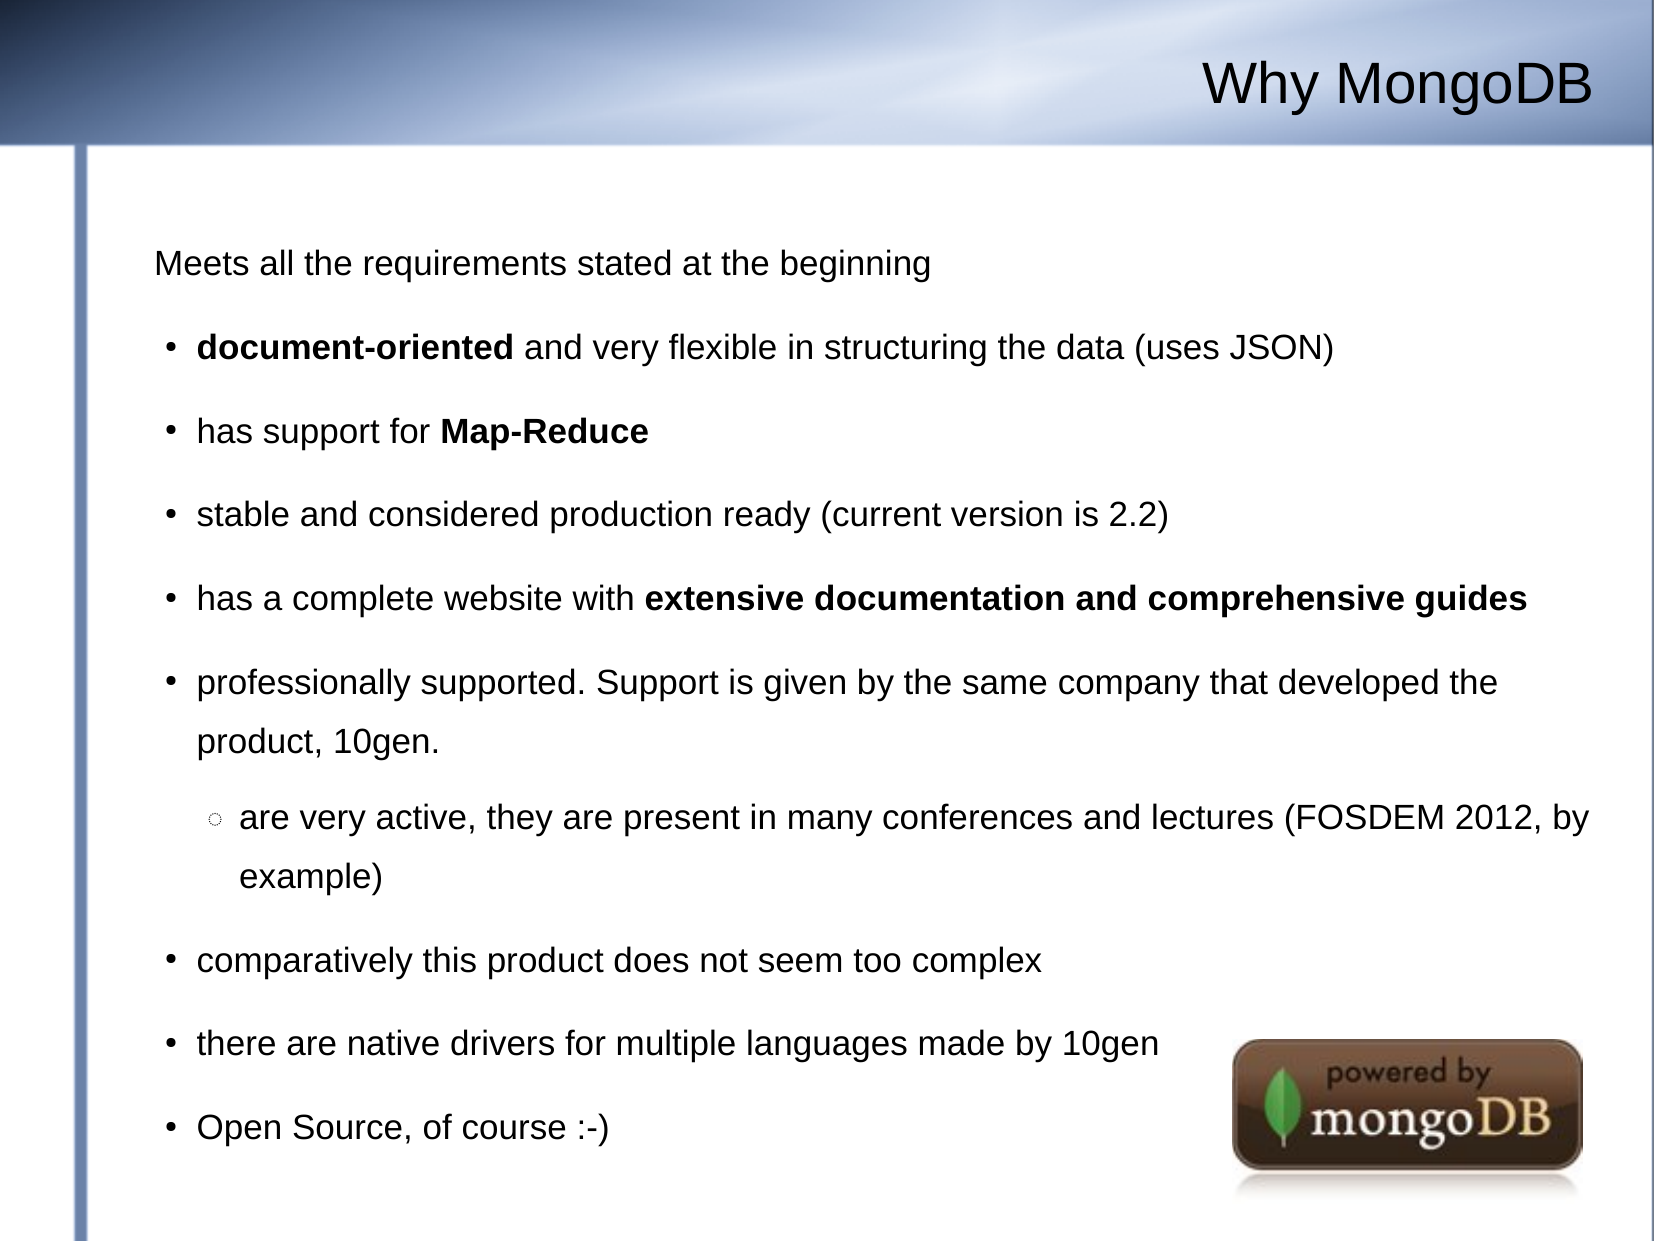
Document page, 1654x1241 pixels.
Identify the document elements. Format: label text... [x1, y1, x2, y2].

picture [0, 0, 1654, 1241]
title Why MongoDB [154, 49, 1596, 118]
list Meets all the requirements stated at the beginning document-oriented and very flexible in structuring the data (uses JSON) has support for Map-Reduce stable and considered production ready (current version is 2.2) has a complete website with extensive documentation and comprehensive guides professionally supported. Support is given by the same company that developed the product, 10gen. are very active, they are present in many conferences and lectures (FOSDEM 2012, by example) comparatively this product does not seem too complex there are native drivers for multiple languages made by 10gen Open Source, of course :-) [154, 224, 1596, 1158]
